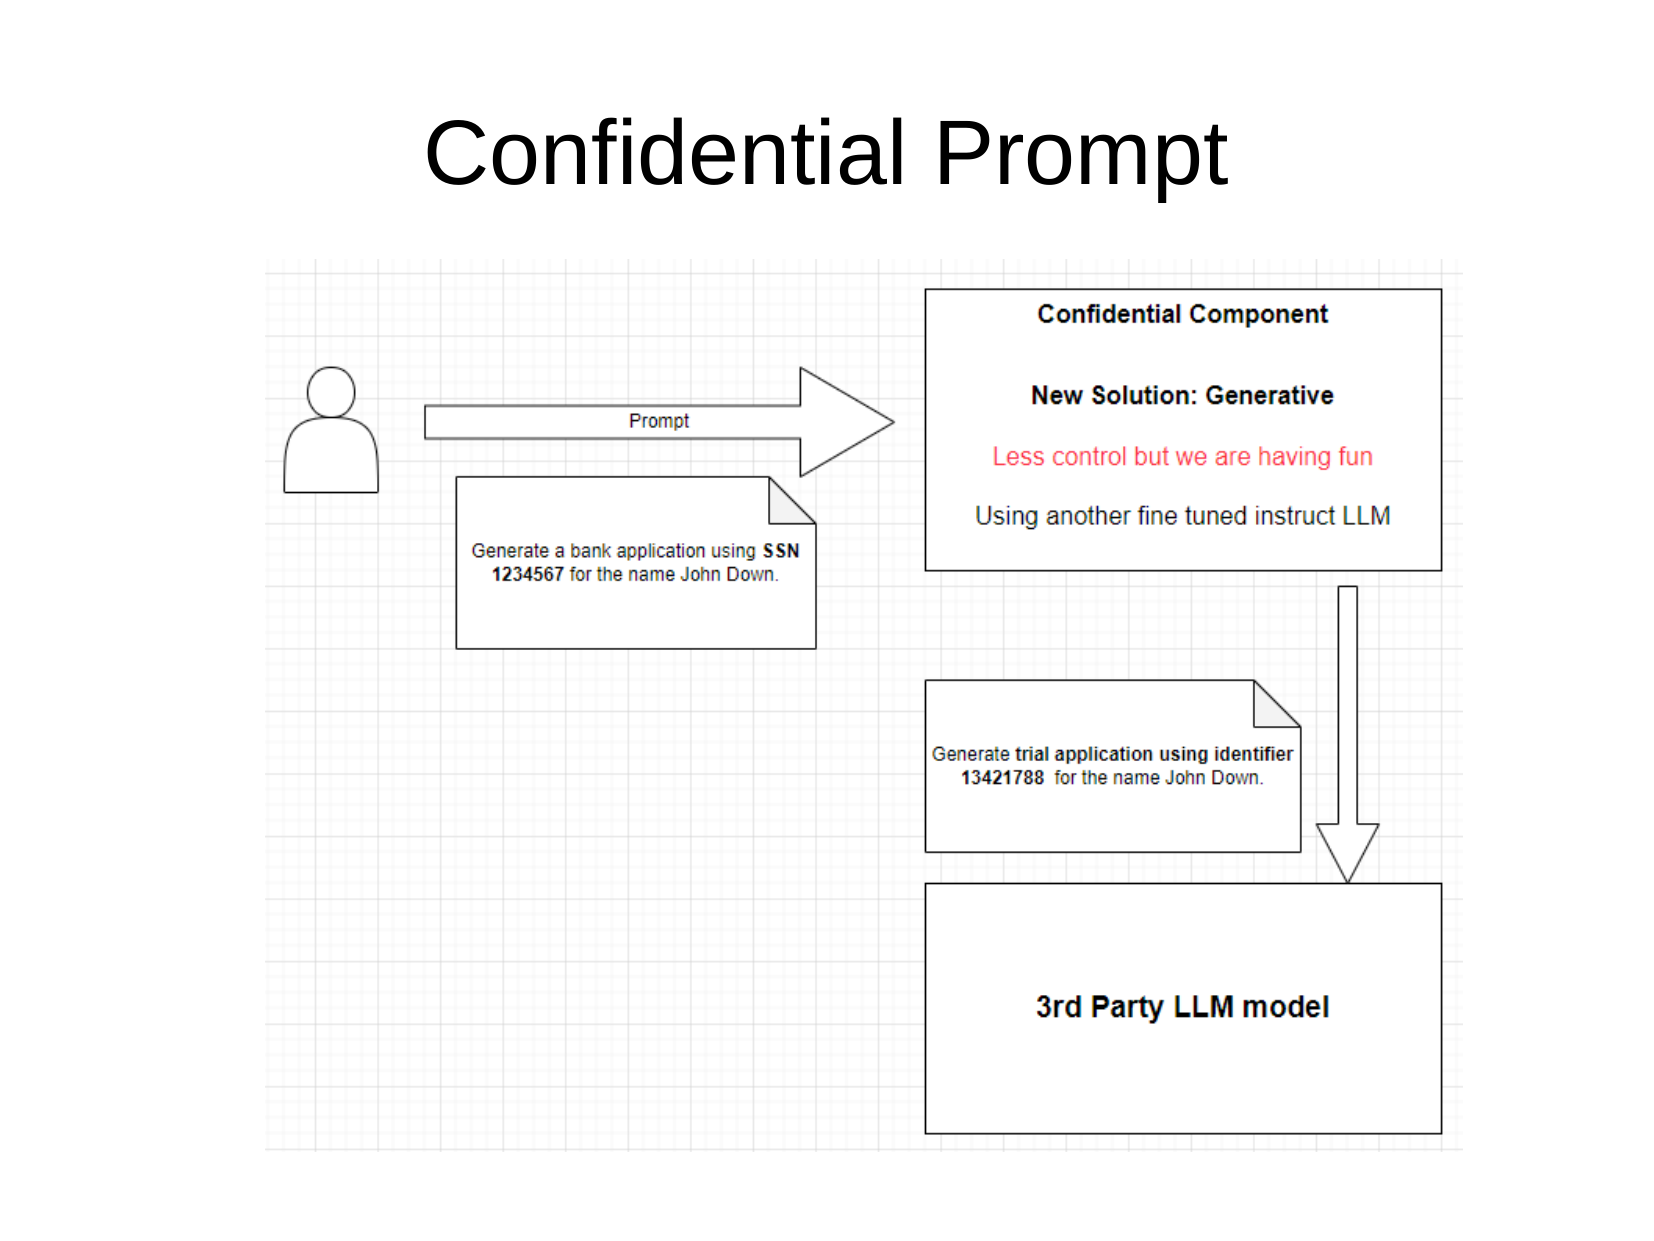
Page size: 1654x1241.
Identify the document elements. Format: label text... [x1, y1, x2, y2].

picture [265, 259, 1463, 1152]
title Confidential Prompt [82, 49, 1571, 257]
